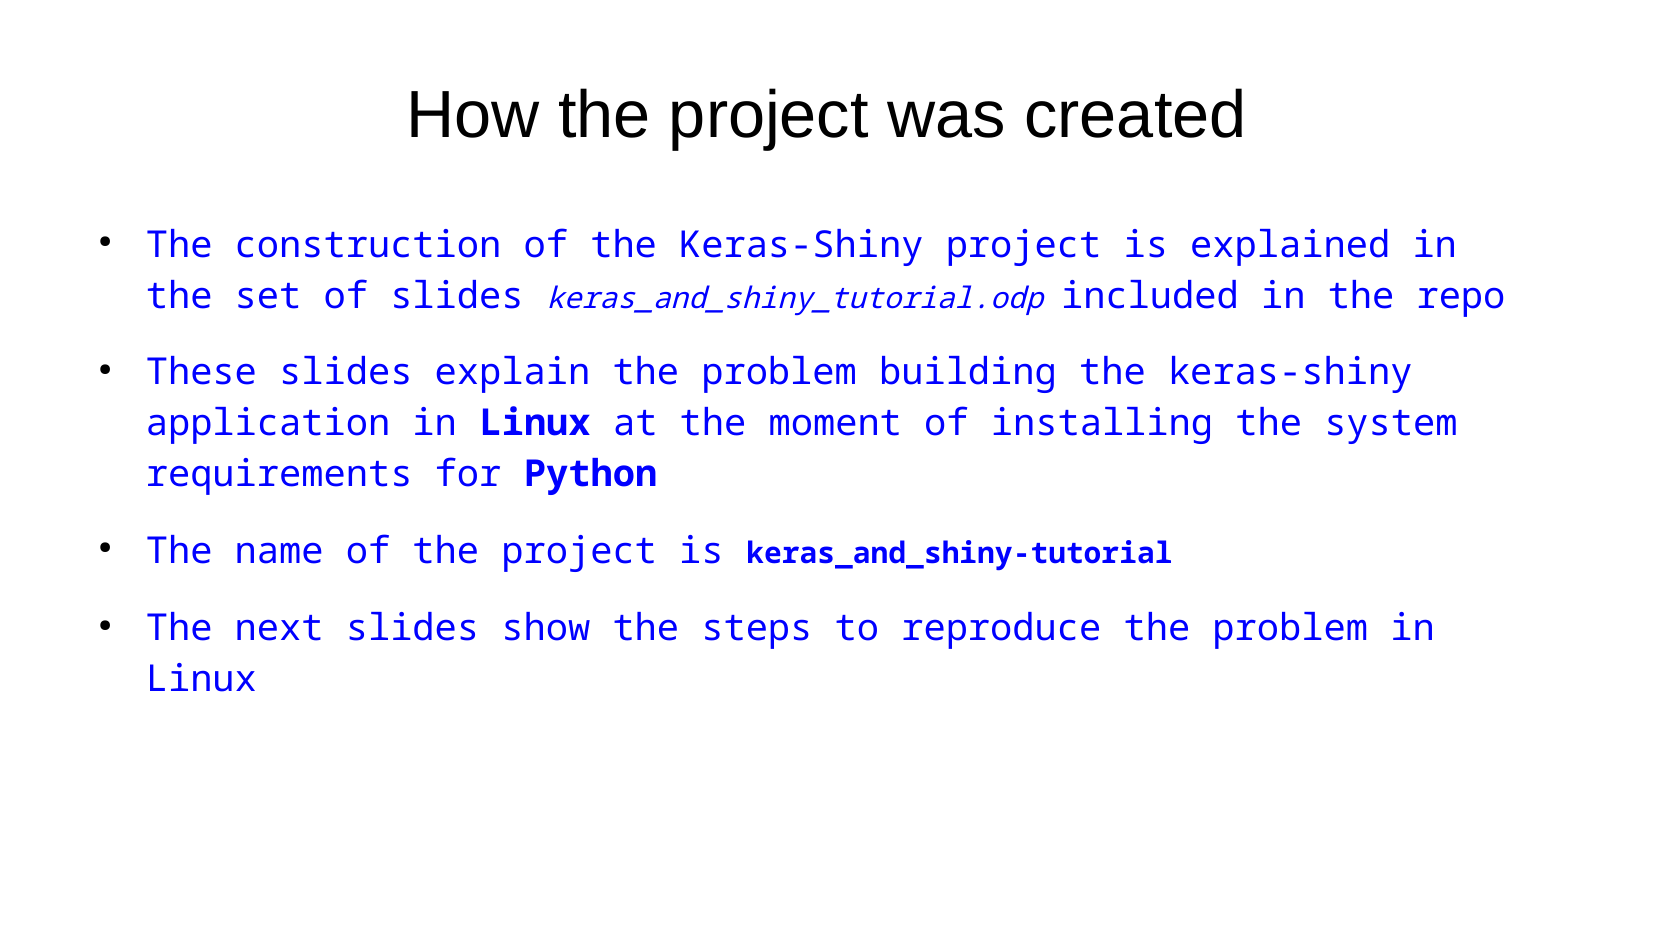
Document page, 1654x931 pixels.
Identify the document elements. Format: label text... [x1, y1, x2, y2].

list The construction of the Keras-Shiny project is explained in the set of slides keras_and_shiny_tutorial.odp included in the repo These slides explain the problem building the keras-shiny application in Linux at the moment of installing the system requirements for Python The name of the project is keras_and_shiny-tutorial The next slides show the steps to reproduce the problem in Linux [82, 217, 1516, 751]
title How the project was created [82, 37, 1571, 193]
